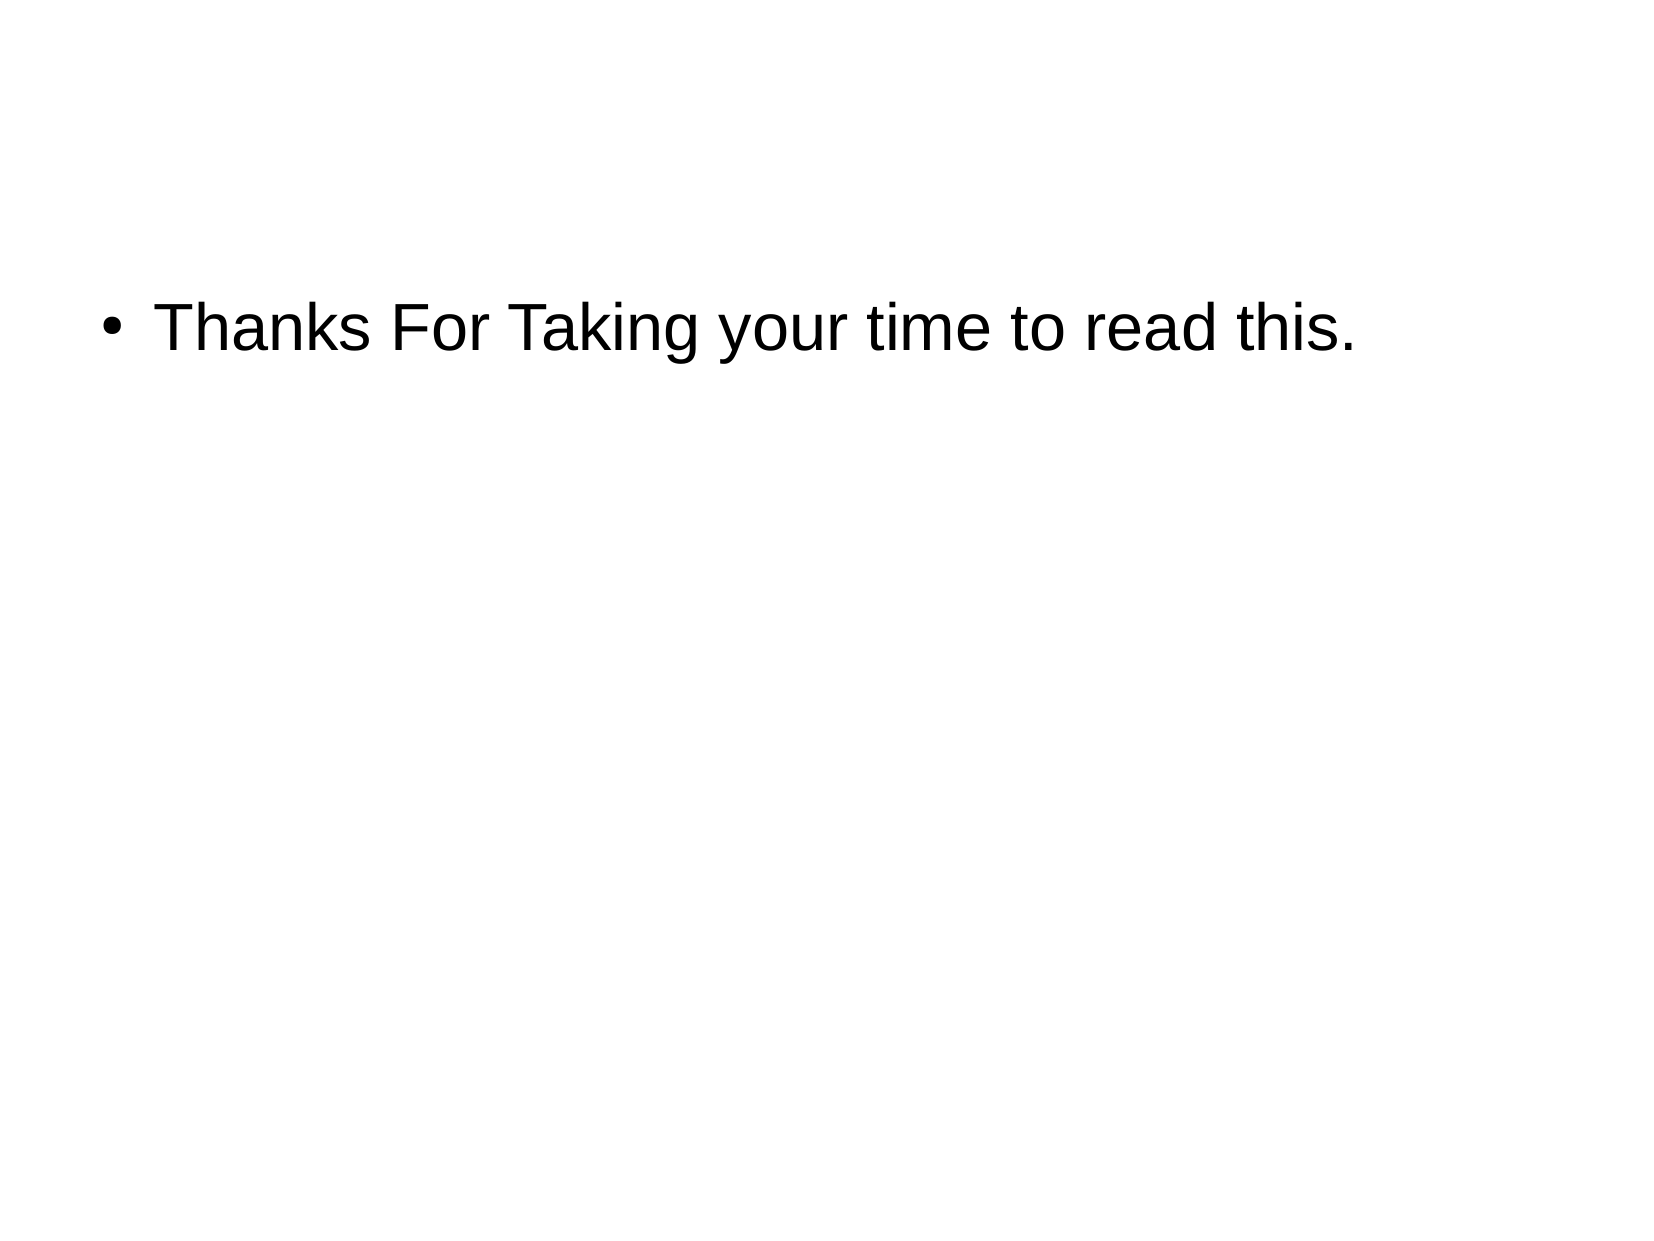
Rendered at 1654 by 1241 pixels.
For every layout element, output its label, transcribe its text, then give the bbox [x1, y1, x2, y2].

list Thanks For Taking your time to read this. [82, 290, 1571, 1010]
